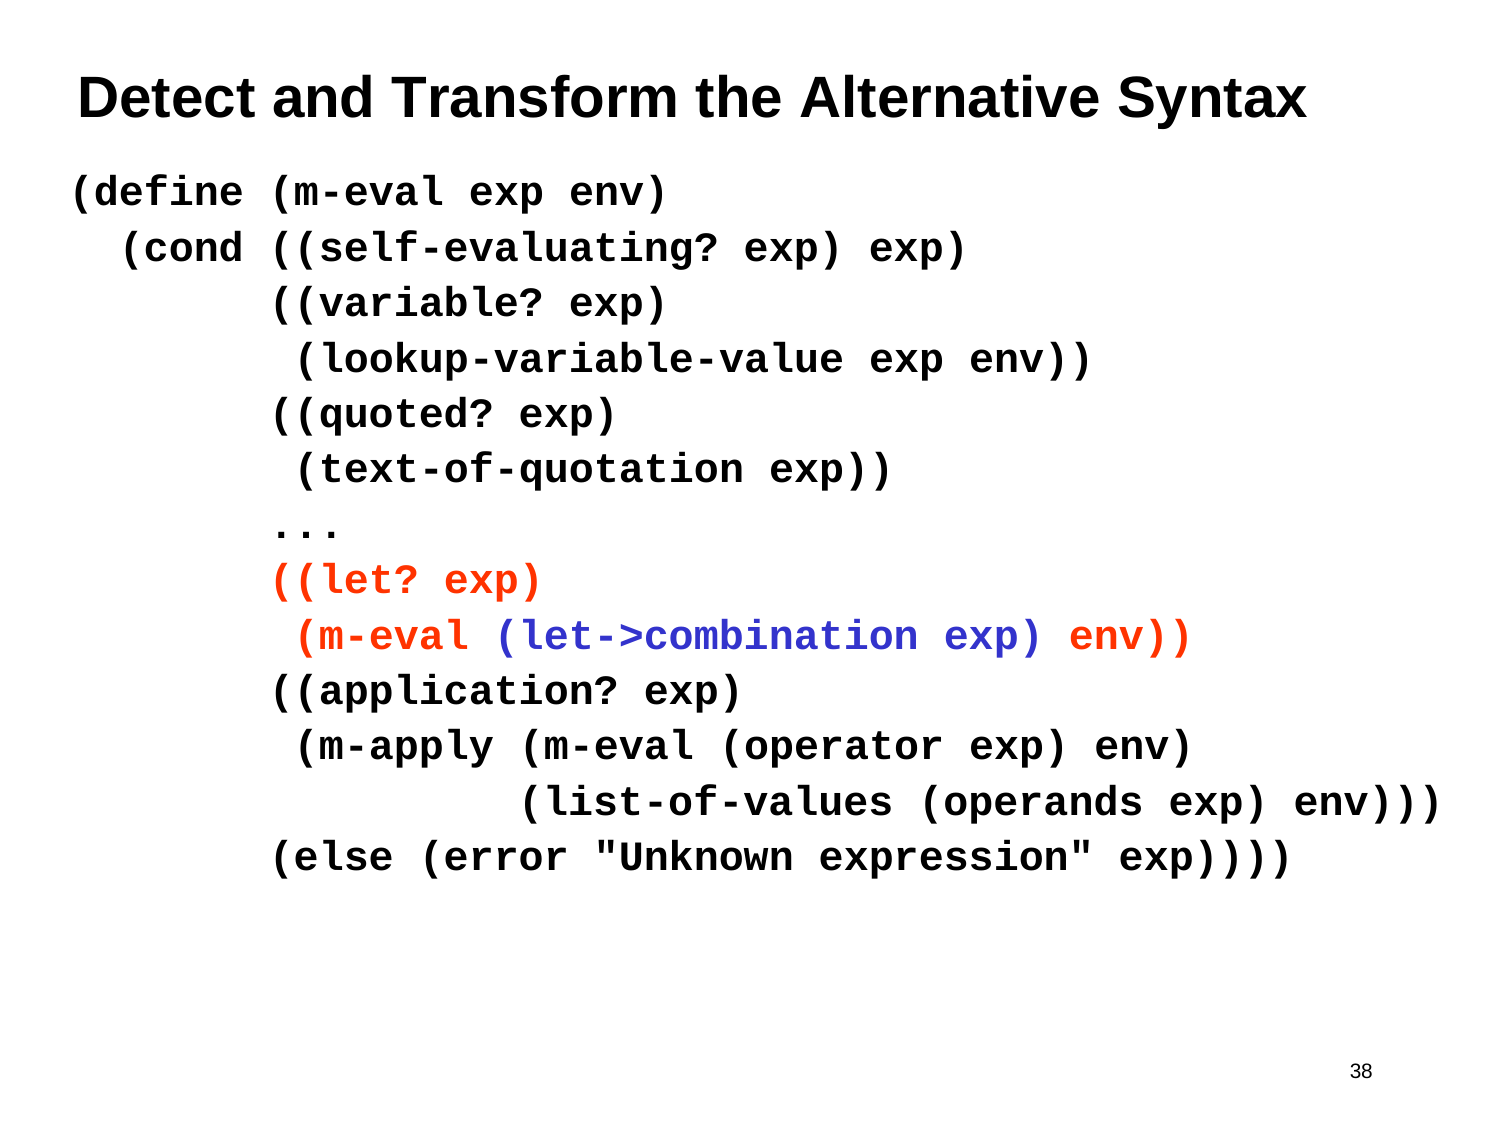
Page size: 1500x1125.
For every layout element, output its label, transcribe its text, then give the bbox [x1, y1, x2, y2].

text_box <number> [1025, 1049, 1388, 1101]
text_box Detect and Transform the Alternative Syntax [62, 24, 1338, 162]
text_box (define (m-eval exp env) (cond ((self-evaluating? exp) exp) ((variable? exp) (lookup-variable-value exp env)) ((quoted? exp) (text-of-quotation exp)) ... ((let? exp) (m-eval (let->combination exp) env)) ((application? exp) (m-apply (m-eval (operator exp) env) (list-of-values (operands exp) env))) (else (error "Unknown expression" exp)))) [53, 162, 1474, 1000]
